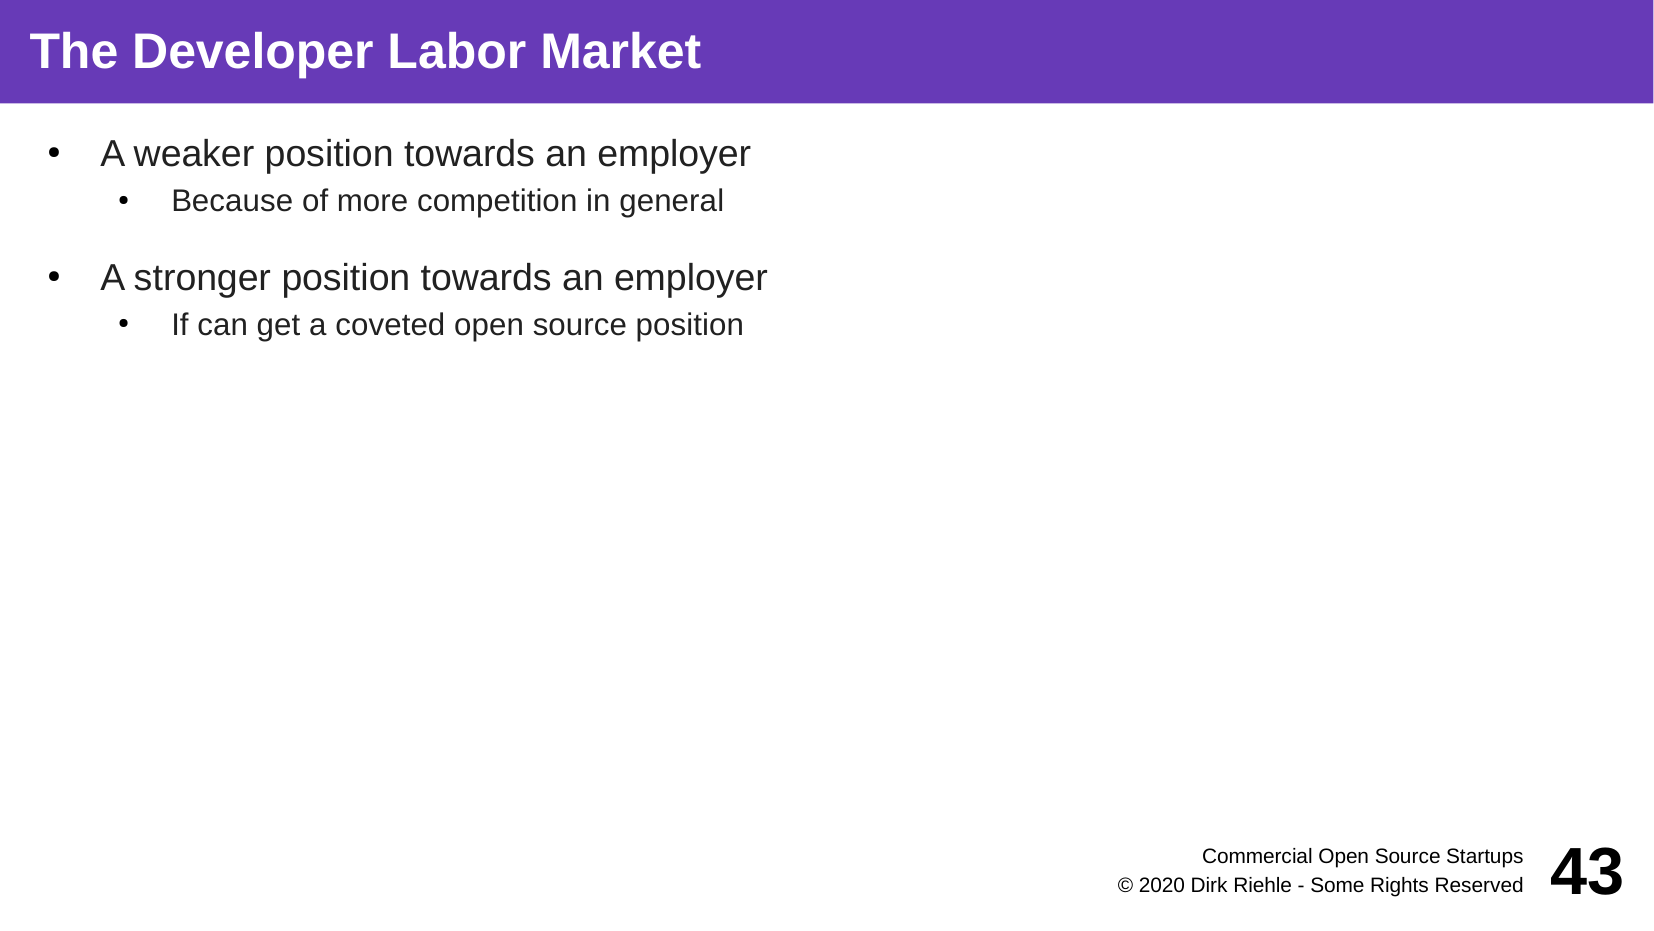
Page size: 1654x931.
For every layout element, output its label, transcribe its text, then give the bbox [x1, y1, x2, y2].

list A weaker position towards an employer Because of more competition in general A stronger position towards an employer If can get a coveted open source position [29, 132, 1625, 813]
title The Developer Labor Market [0, 0, 1654, 104]
